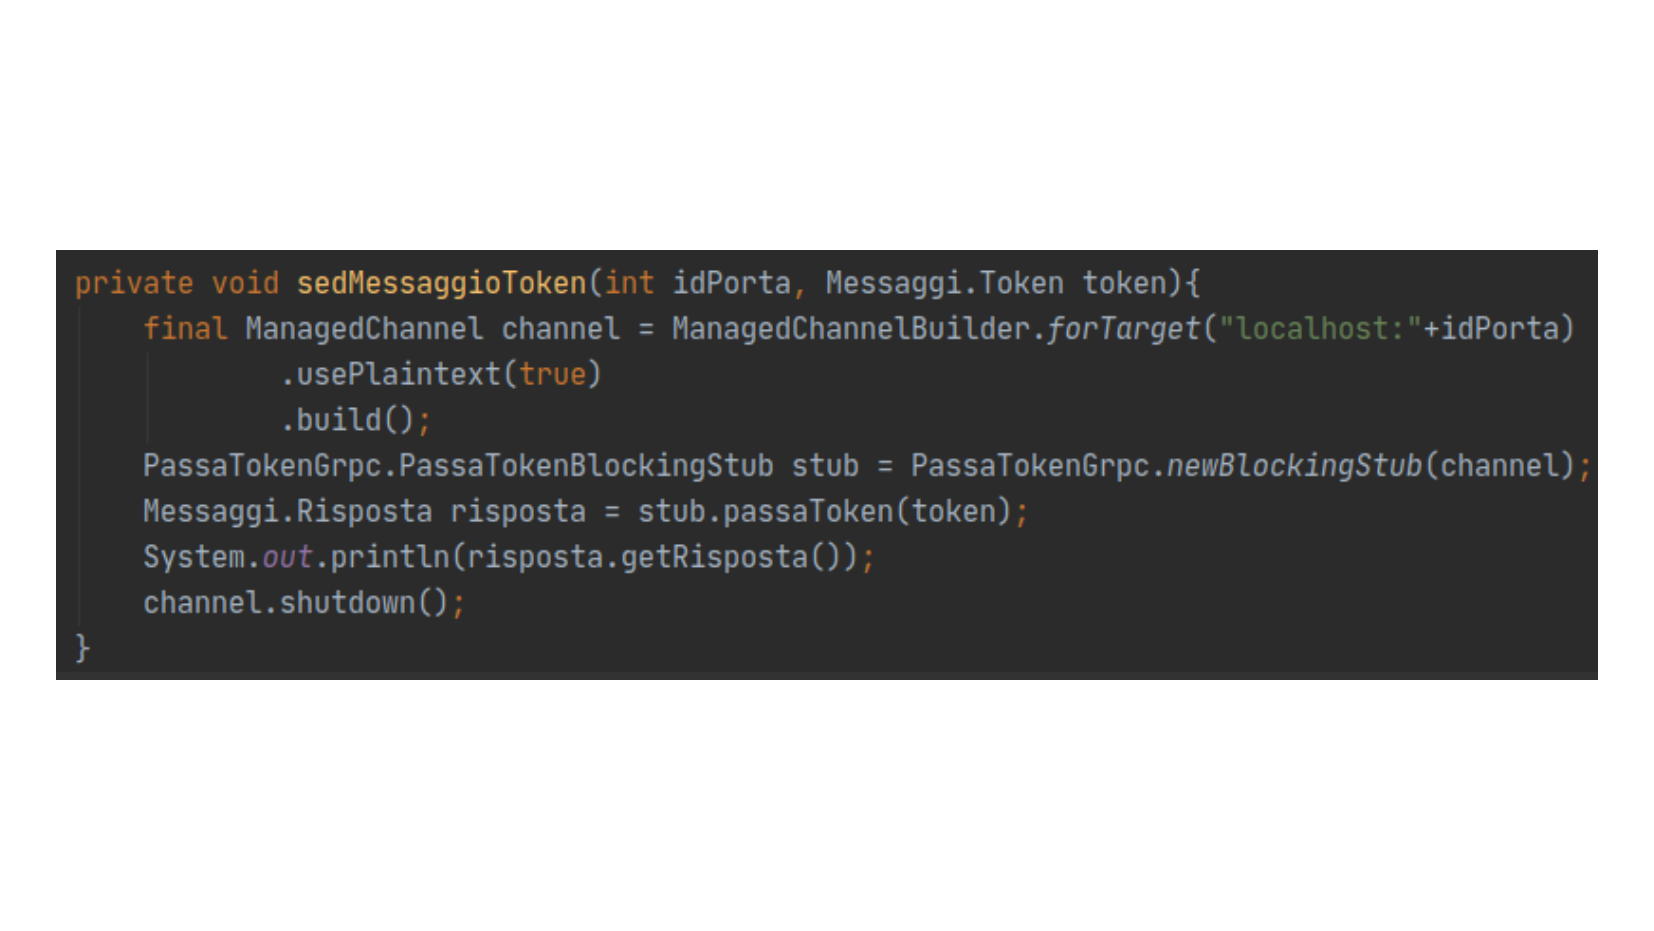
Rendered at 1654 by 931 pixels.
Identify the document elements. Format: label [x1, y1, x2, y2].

picture [56, 250, 1598, 680]
